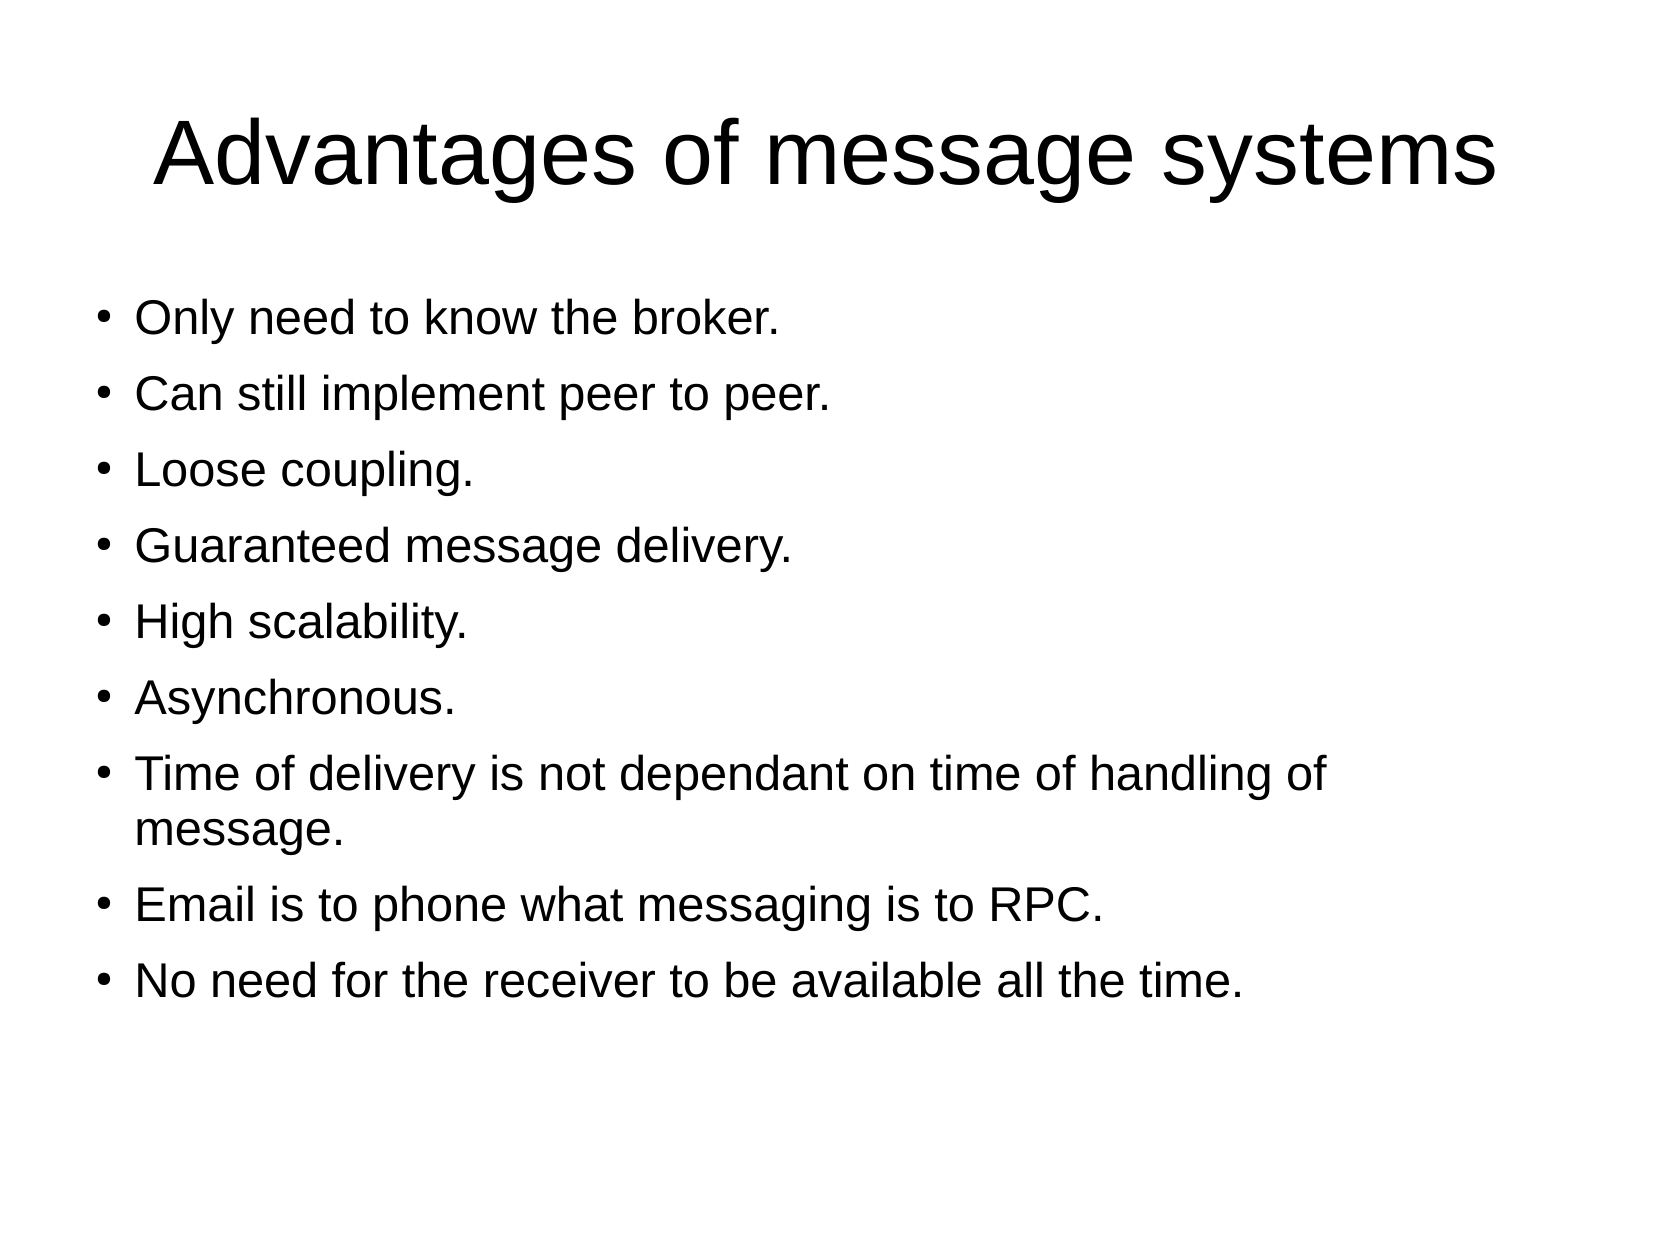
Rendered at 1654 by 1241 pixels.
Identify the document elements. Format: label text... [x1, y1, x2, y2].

list Only need to know the broker. Can still implement peer to peer. Loose coupling. Guaranteed message delivery. High scalability. Asynchronous. Time of delivery is not dependant on time of handling of message. Email is to phone what messaging is to RPC. No need for the receiver to be available all the time. [82, 290, 1538, 1010]
title Advantages of message systems [82, 49, 1571, 257]
